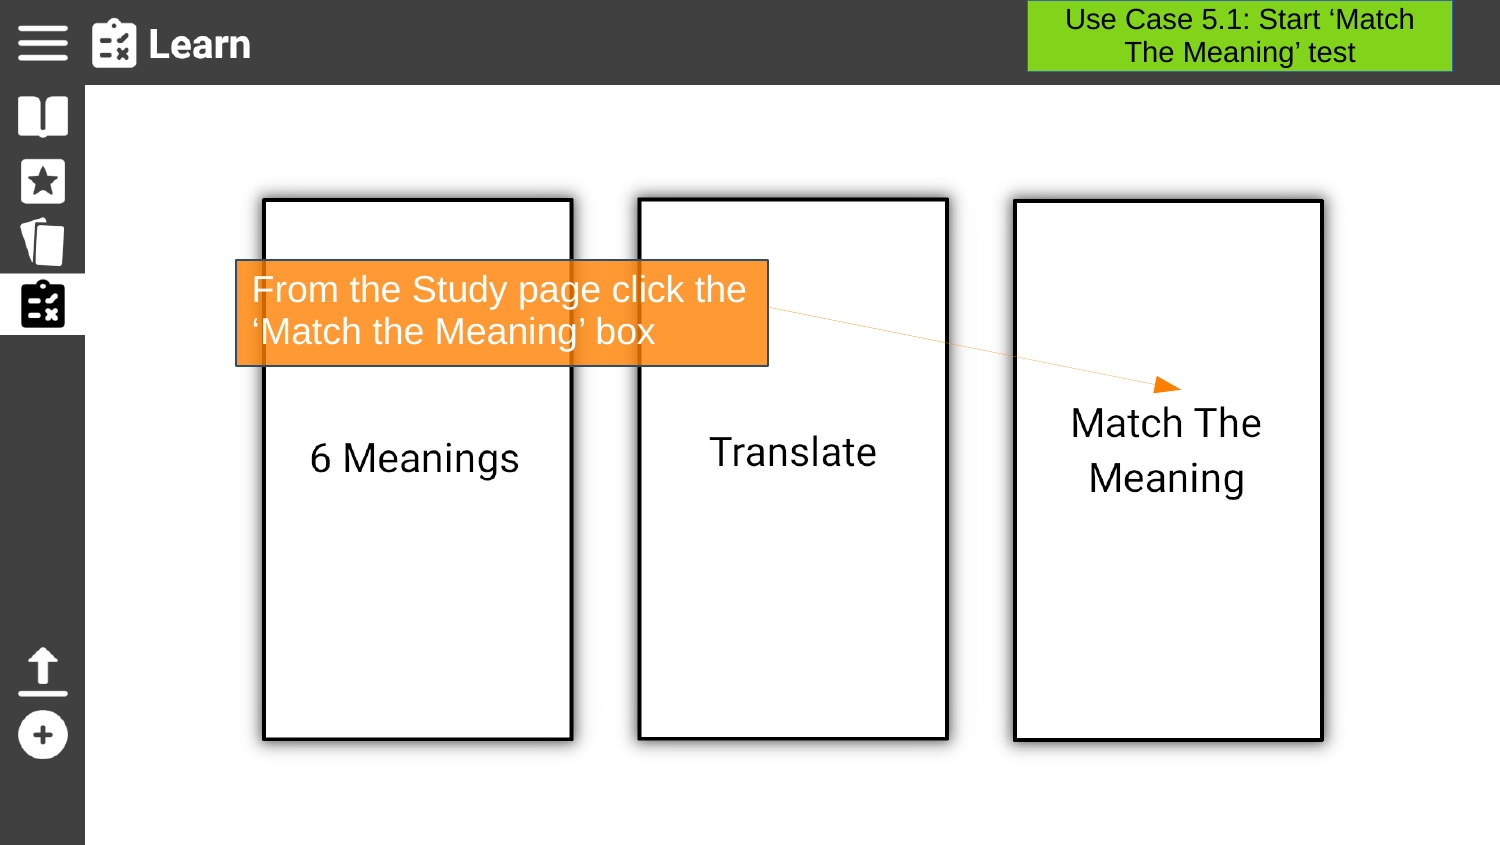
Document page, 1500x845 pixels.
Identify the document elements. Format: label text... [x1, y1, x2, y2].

picture [0, 0, 1500, 845]
text_box From the Study page click the ‘Match the Meaning’ box [235, 259, 768, 367]
text_box Use Case 5.1: Start ‘Match The Meaning’ test [1027, 0, 1453, 72]
